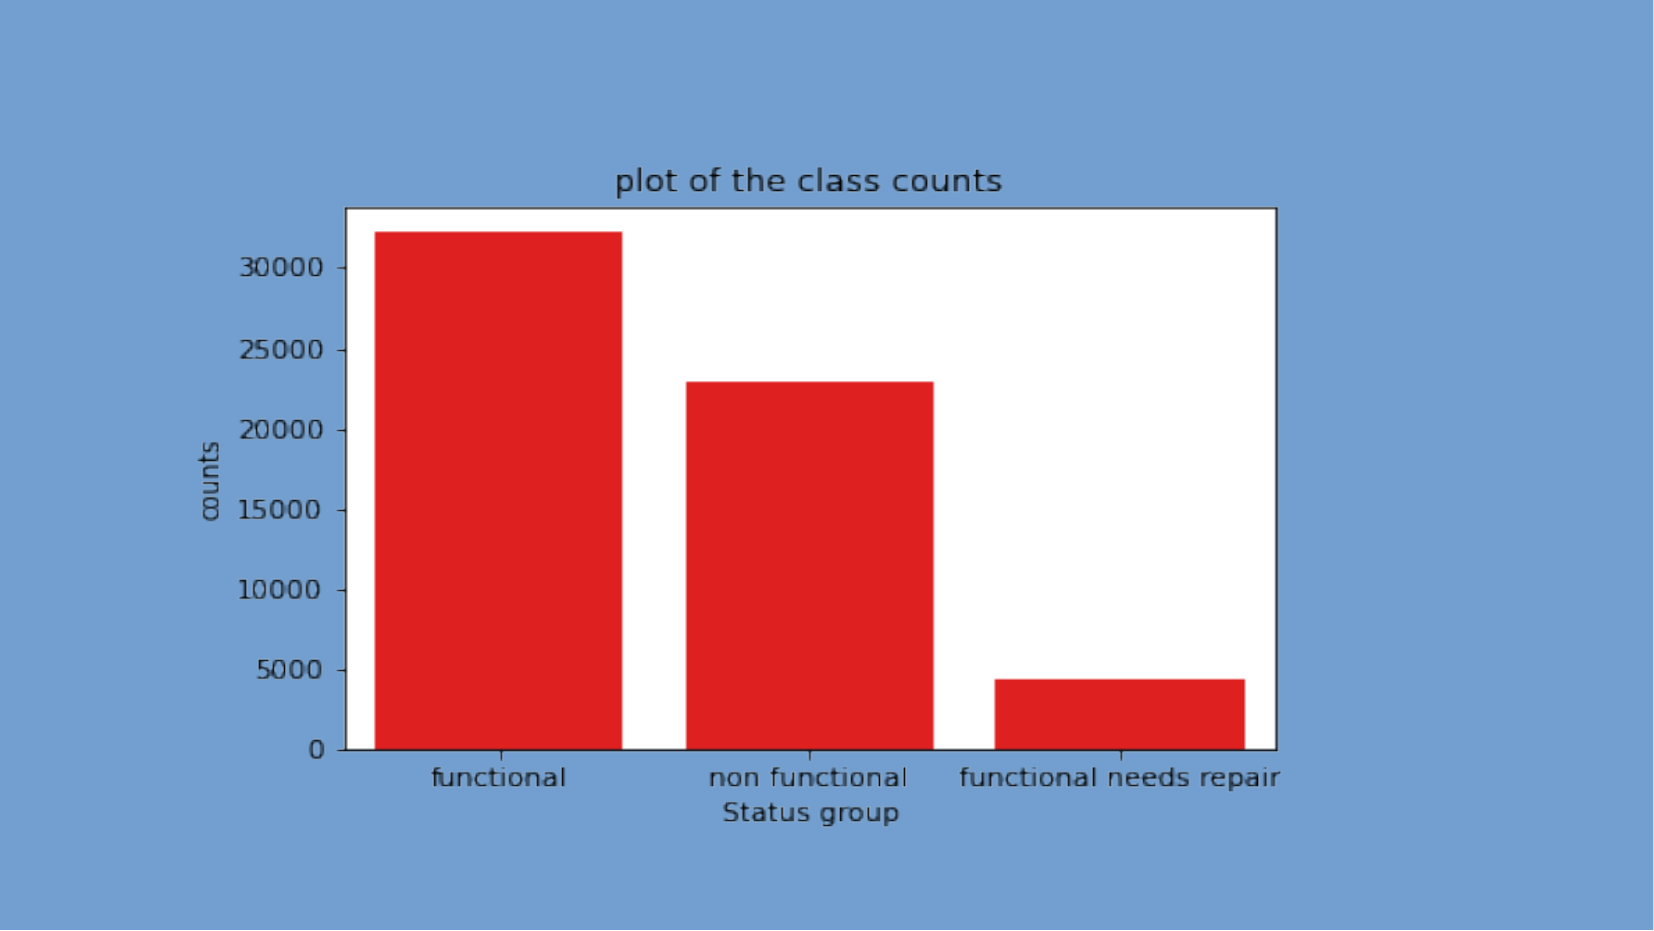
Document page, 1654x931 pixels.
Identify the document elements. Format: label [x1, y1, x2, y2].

picture [195, 120, 1396, 841]
